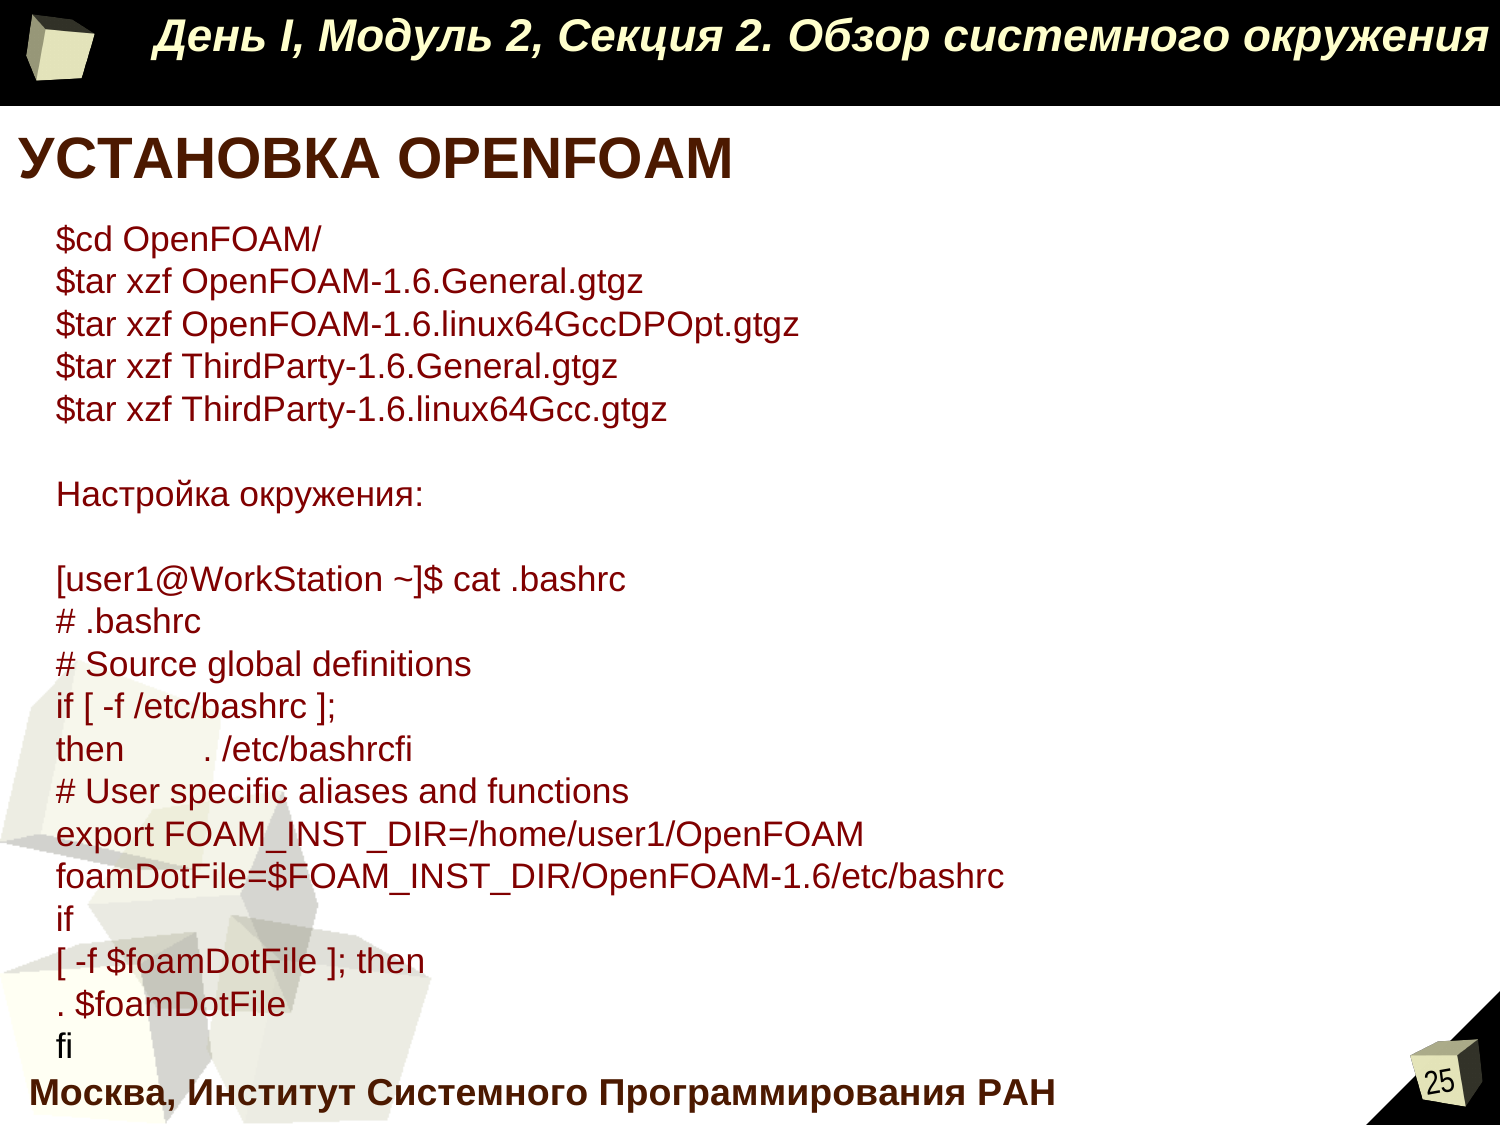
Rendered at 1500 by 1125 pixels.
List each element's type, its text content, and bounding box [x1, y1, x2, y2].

text_box УСТАНОВКА OPENFOAM [4, 112, 1500, 198]
picture [423, 1088, 433, 1102]
text_box $cd OpenFOAM/ $tar xzf OpenFOAM-1.6.General.gtgz $tar xzf OpenFOAM-1.6.linux64GccDPOpt.gtgz $tar xzf ThirdParty-1.6.General.gtgz $tar xzf ThirdParty-1.6.linux64Gcc.gtgz Настройка окружения: [user1@WorkStation ~]$ cat .bashrc # .bashrc # Source global definitions if [ -f /etc/bashrc ]; then . /etc/bashrcfi # User specific aliases and functions export FOAM_INST_DIR=/home/user1/OpenFOAM foamDotFile=$FOAM_INST_DIR/OpenFOAM-1.6/etc/bashrc if [ -f $foamDotFile ]; then . $foamDotFile fi [41, 207, 1459, 1074]
picture [0, 659, 433, 1125]
